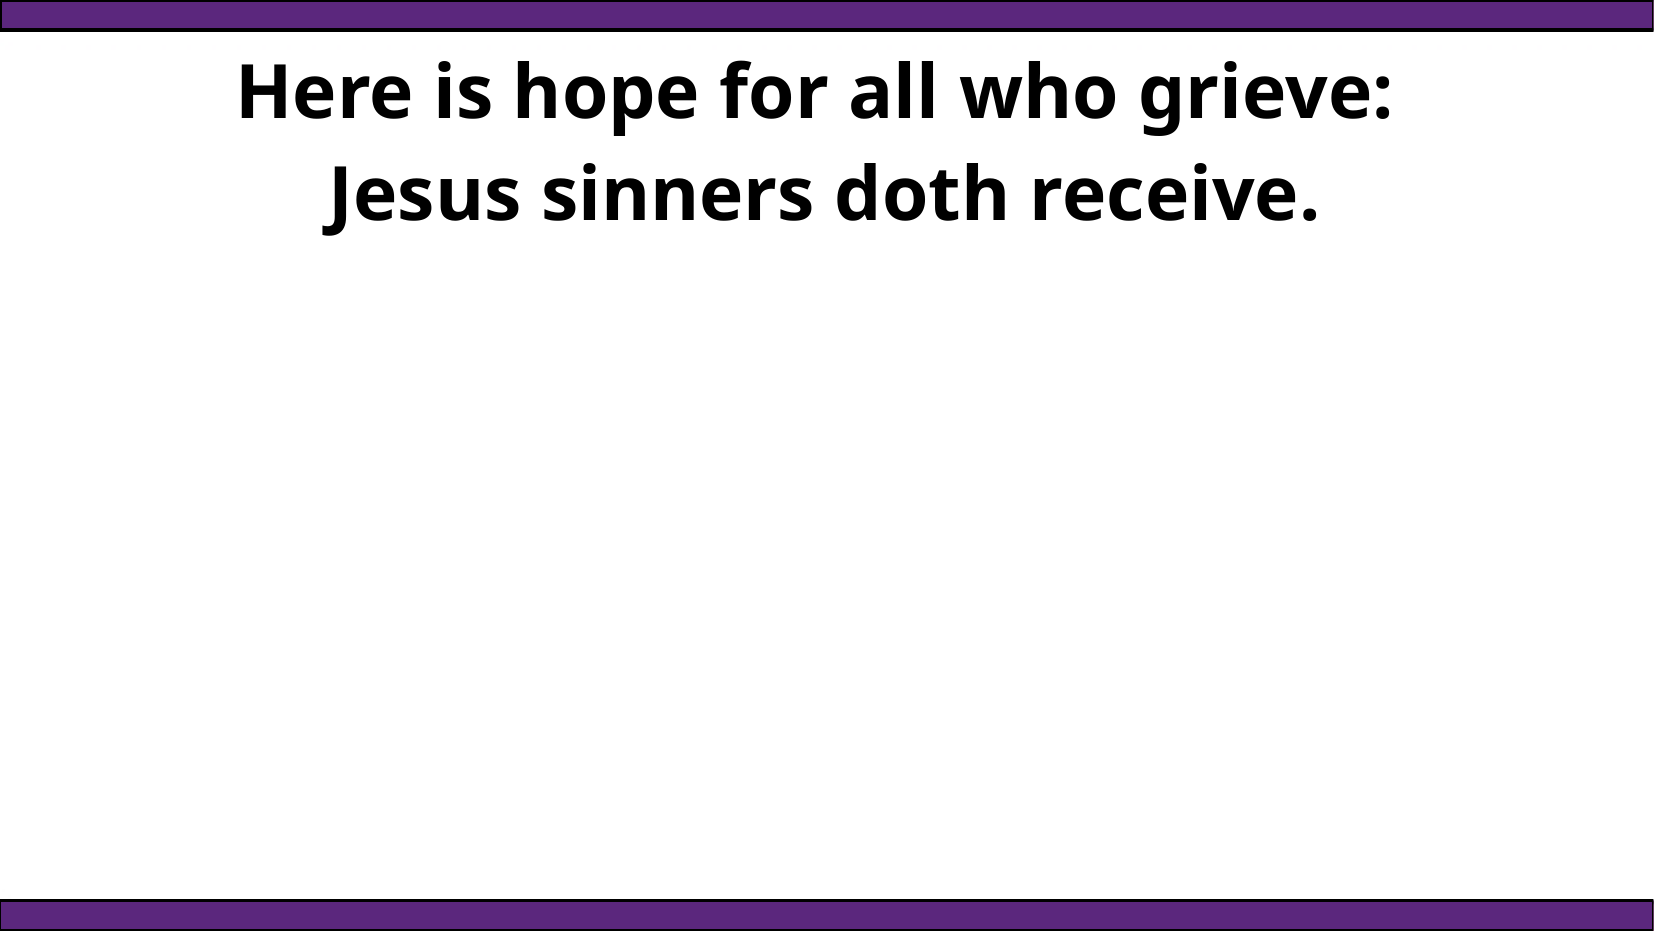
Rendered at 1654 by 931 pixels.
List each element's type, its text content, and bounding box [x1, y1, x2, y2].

text_box [0, 900, 1654, 931]
text_box [0, 0, 1654, 31]
text_box Here is hope for all who grieve: Jesus sinners doth receive. [60, 30, 1591, 246]
picture [0, 31, 1654, 900]
